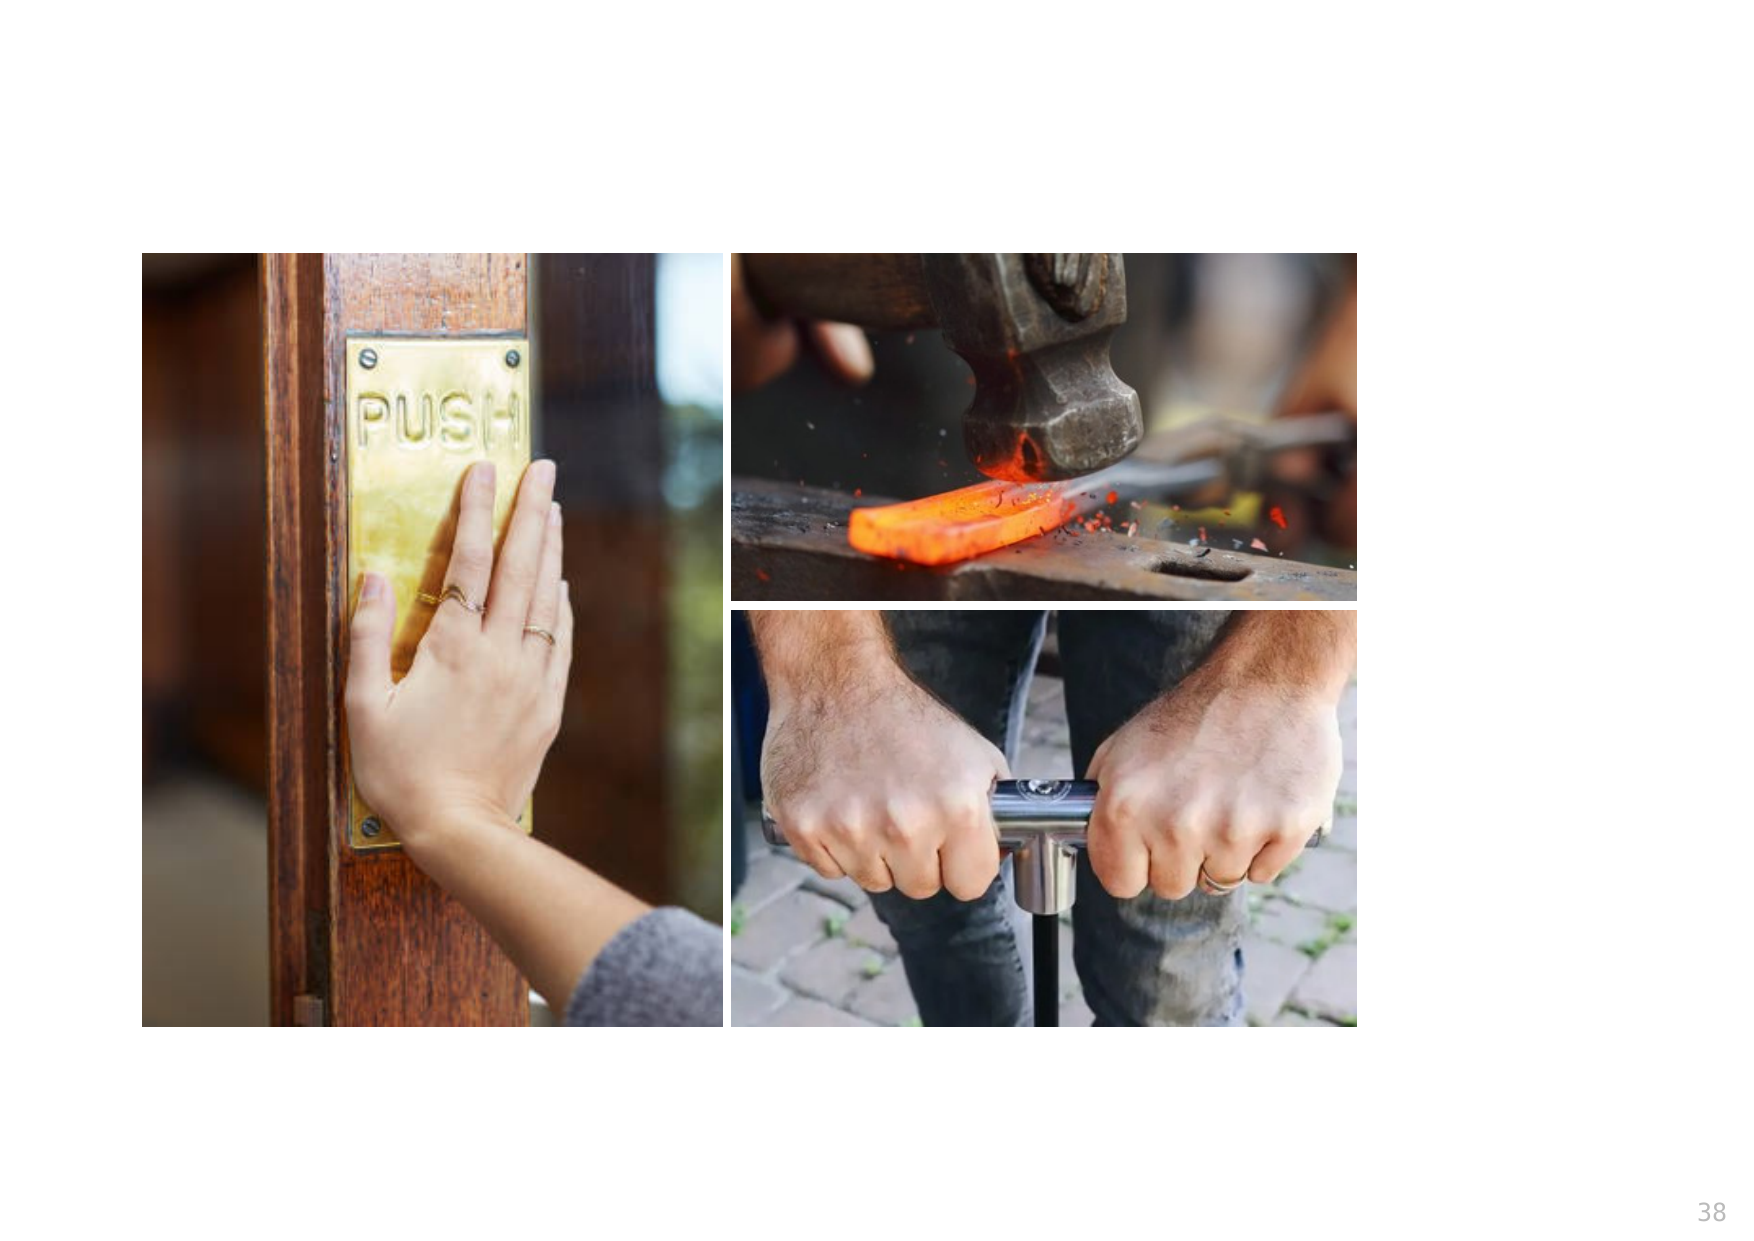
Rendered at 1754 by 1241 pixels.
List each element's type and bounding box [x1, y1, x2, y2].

picture [142, 253, 723, 1027]
picture [731, 610, 1357, 1027]
picture [731, 253, 1357, 601]
